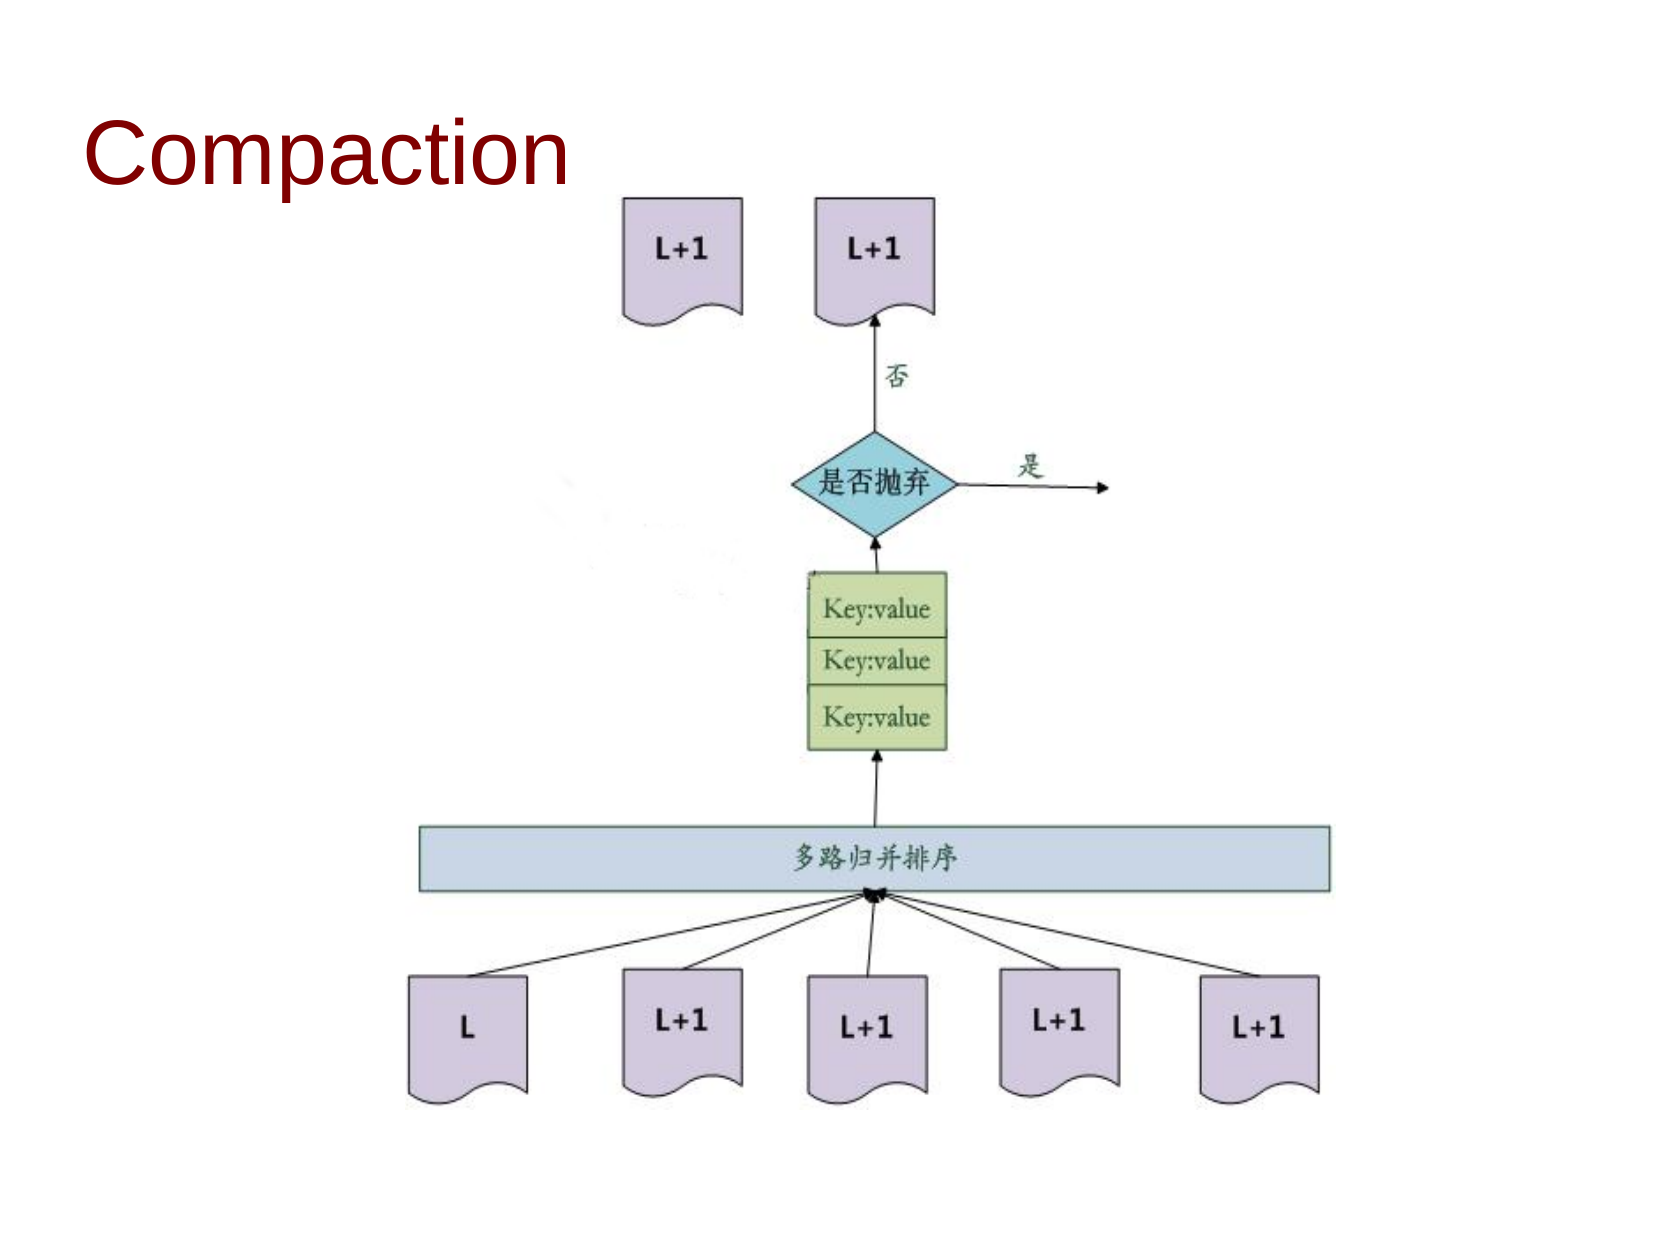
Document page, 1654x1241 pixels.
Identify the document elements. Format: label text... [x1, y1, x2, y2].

title Compaction [82, 49, 1571, 257]
picture [405, 194, 1336, 1111]
